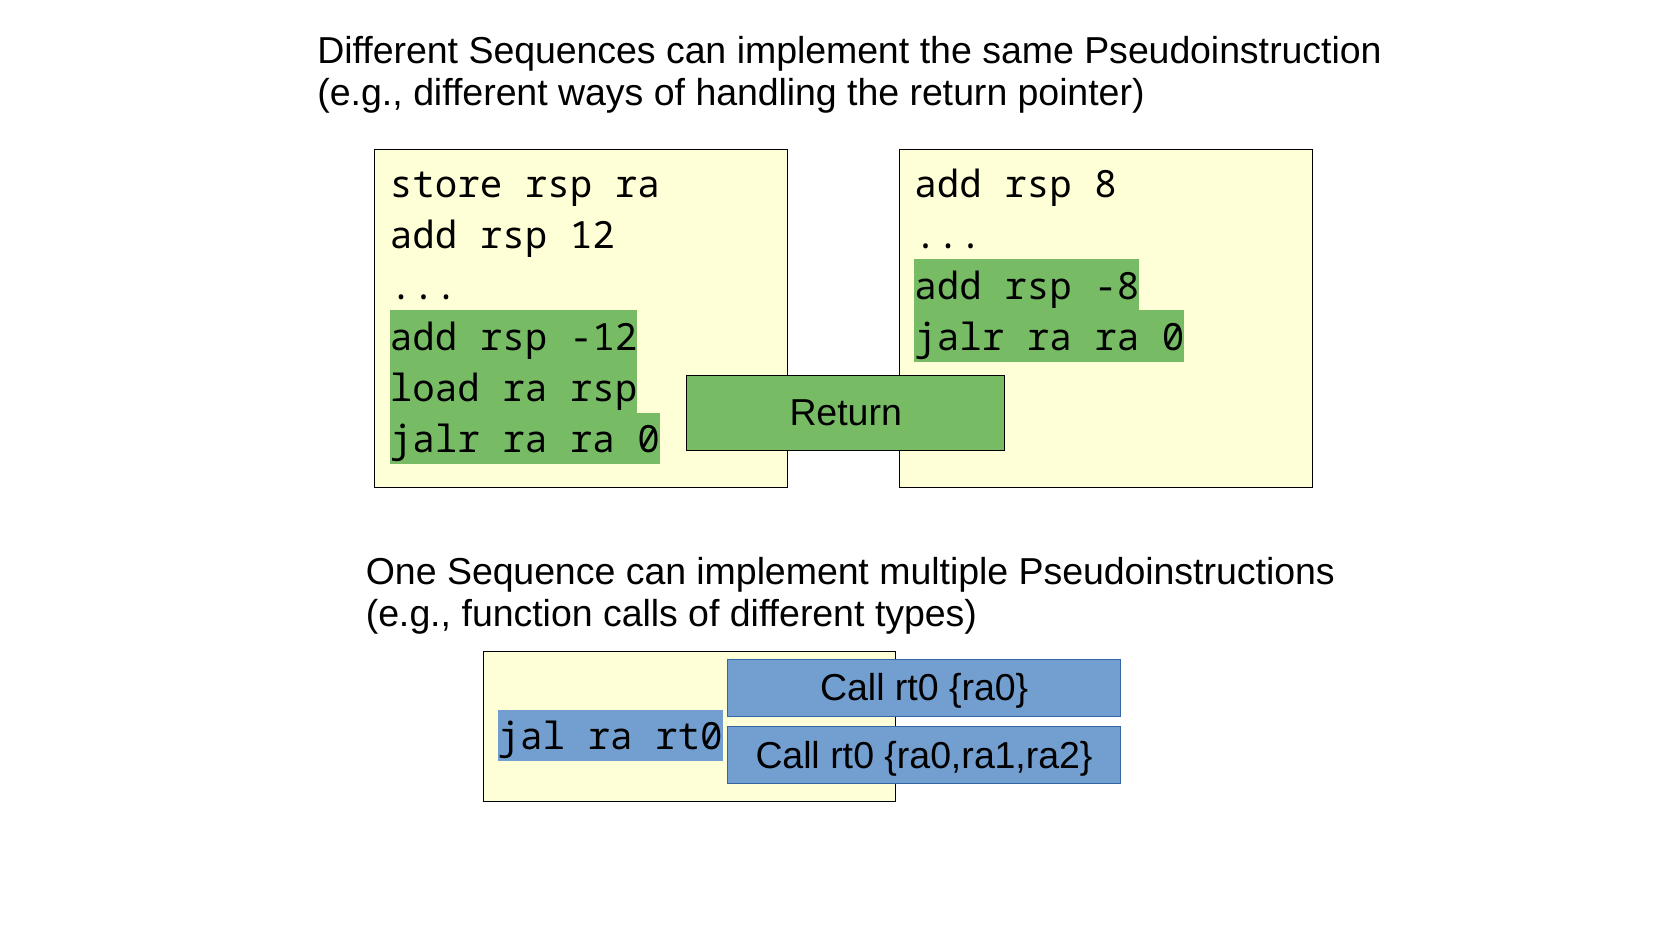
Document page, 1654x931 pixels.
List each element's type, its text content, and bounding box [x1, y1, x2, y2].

text_box jal ra rt0 [483, 651, 896, 802]
text_box Different Sequences can implement the same Pseudoinstruction (e.g., different ways of handling the return pointer) [302, 21, 1397, 121]
text_box Call rt0 {ra0} [727, 659, 1121, 717]
text_box Return [686, 375, 1005, 451]
text_box One Sequence can implement multiple Pseudoinstructions (e.g., function calls of different types) [351, 543, 1350, 642]
text_box Call rt0 {ra0,ra1,ra2} [727, 726, 1121, 784]
text_box add rsp 8 ... add rsp -8 jalr ra ra 0 [899, 149, 1313, 488]
text_box store rsp ra add rsp 12 ... add rsp -12 load ra rsp jalr ra ra 0 [374, 149, 788, 488]
